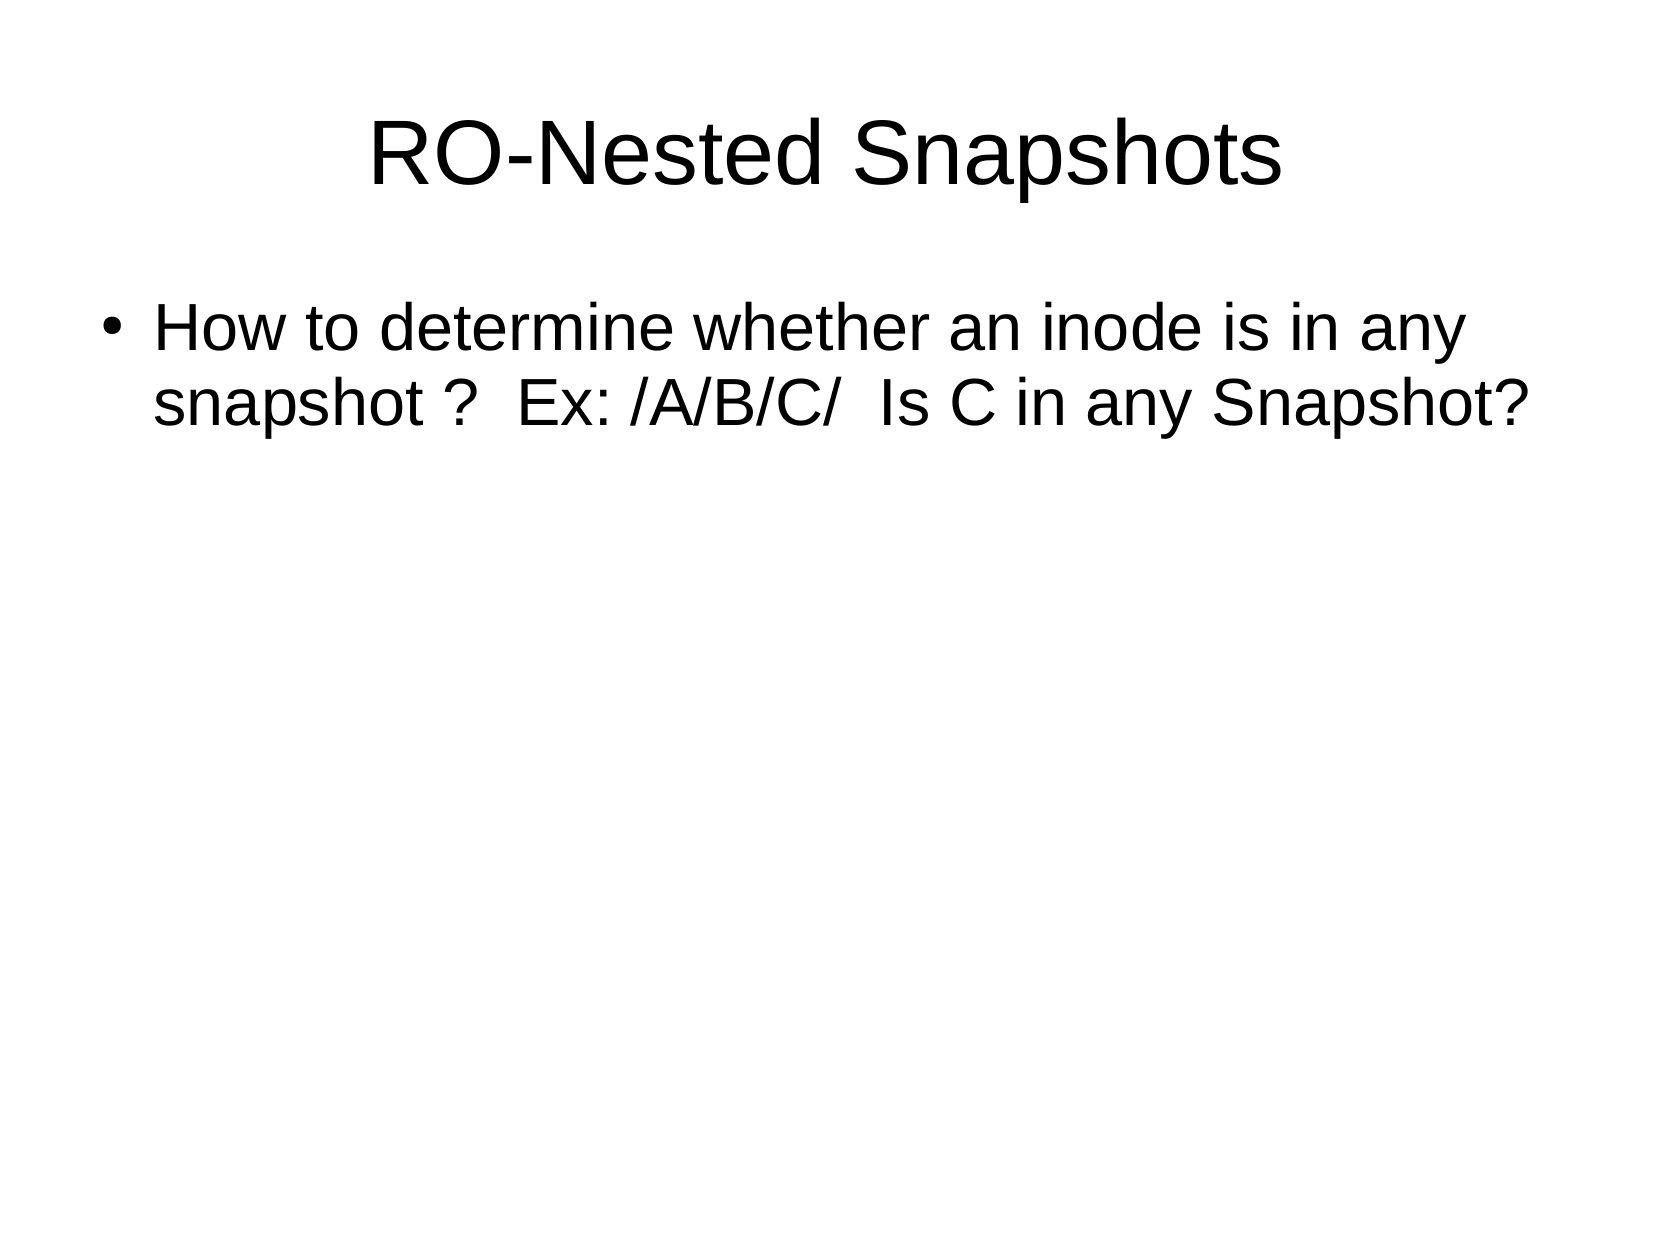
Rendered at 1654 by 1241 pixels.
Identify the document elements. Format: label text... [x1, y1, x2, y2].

list How to determine whether an inode is in any snapshot ? Ex: /A/B/C/ Is C in any Snapshot? [82, 290, 1538, 1010]
title RO-Nested Snapshots [82, 49, 1571, 257]
